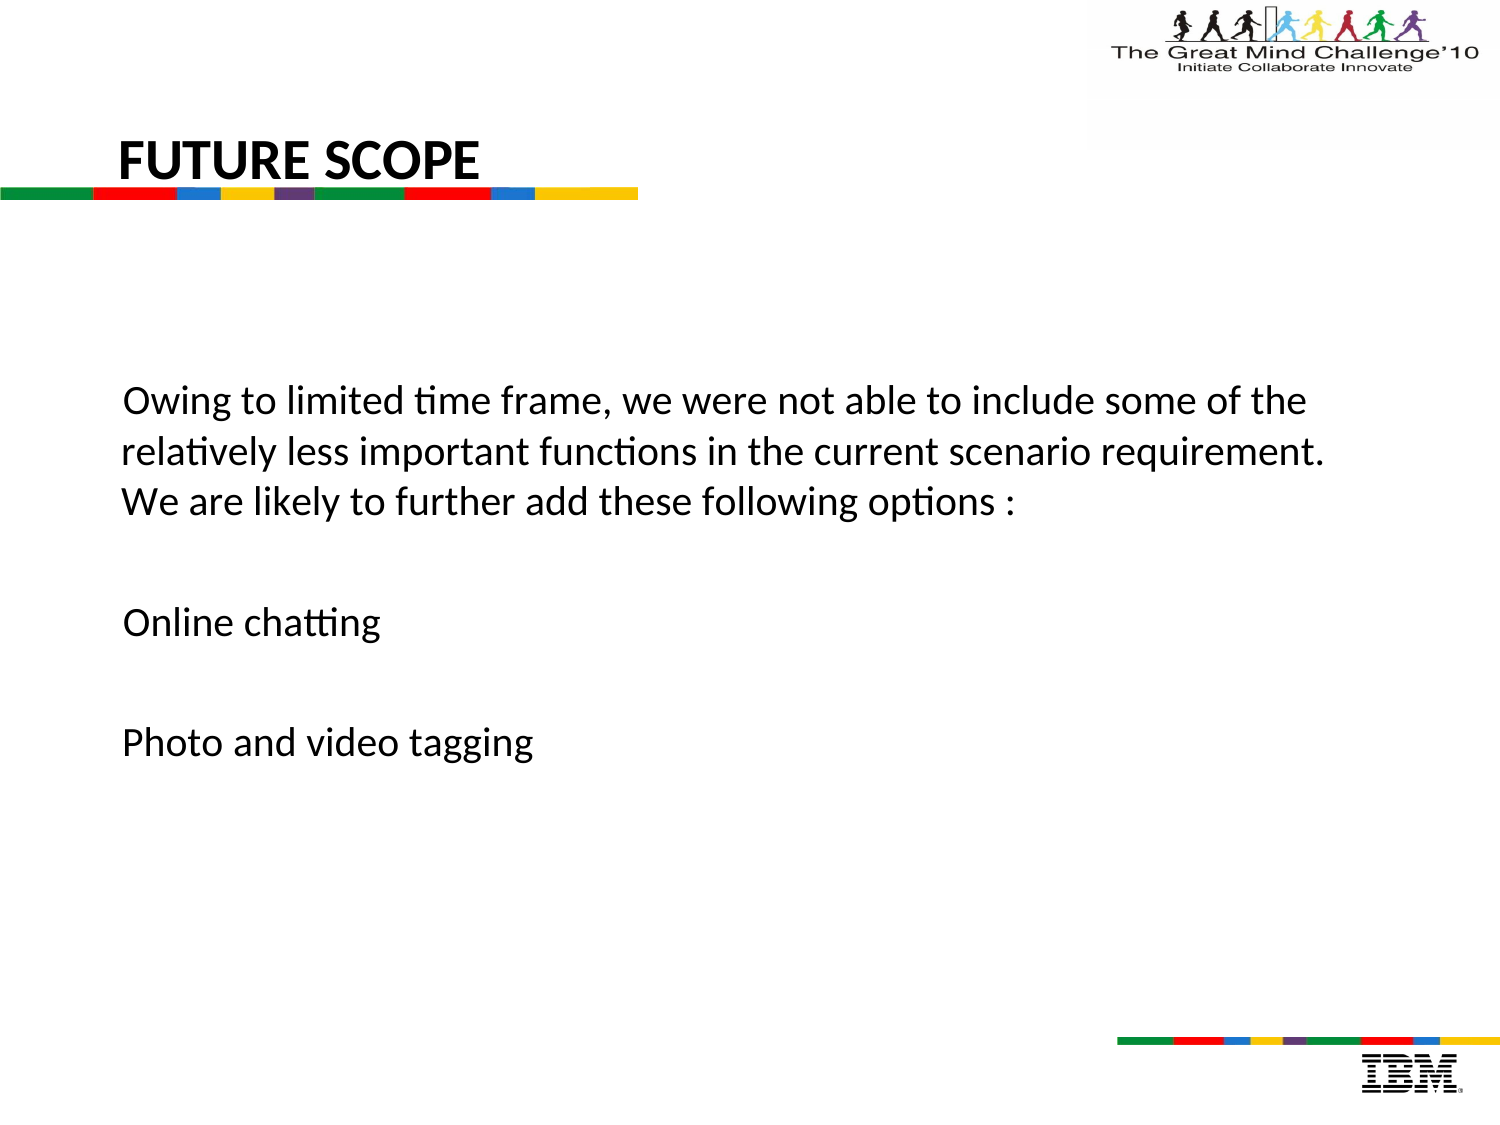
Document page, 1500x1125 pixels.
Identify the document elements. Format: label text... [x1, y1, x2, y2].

picture [1362, 1054, 1463, 1093]
picture [1117, 1037, 1500, 1045]
picture [1087, 0, 1500, 150]
text_box FUTURE SCOPE [0, 62, 726, 250]
text_box Owing to limited time frame, we were not able to include some of the relatively less important functions in the current scenario requirement. We are likely to further add these following options : Online chatting Photo and video tagging [50, 245, 1401, 988]
